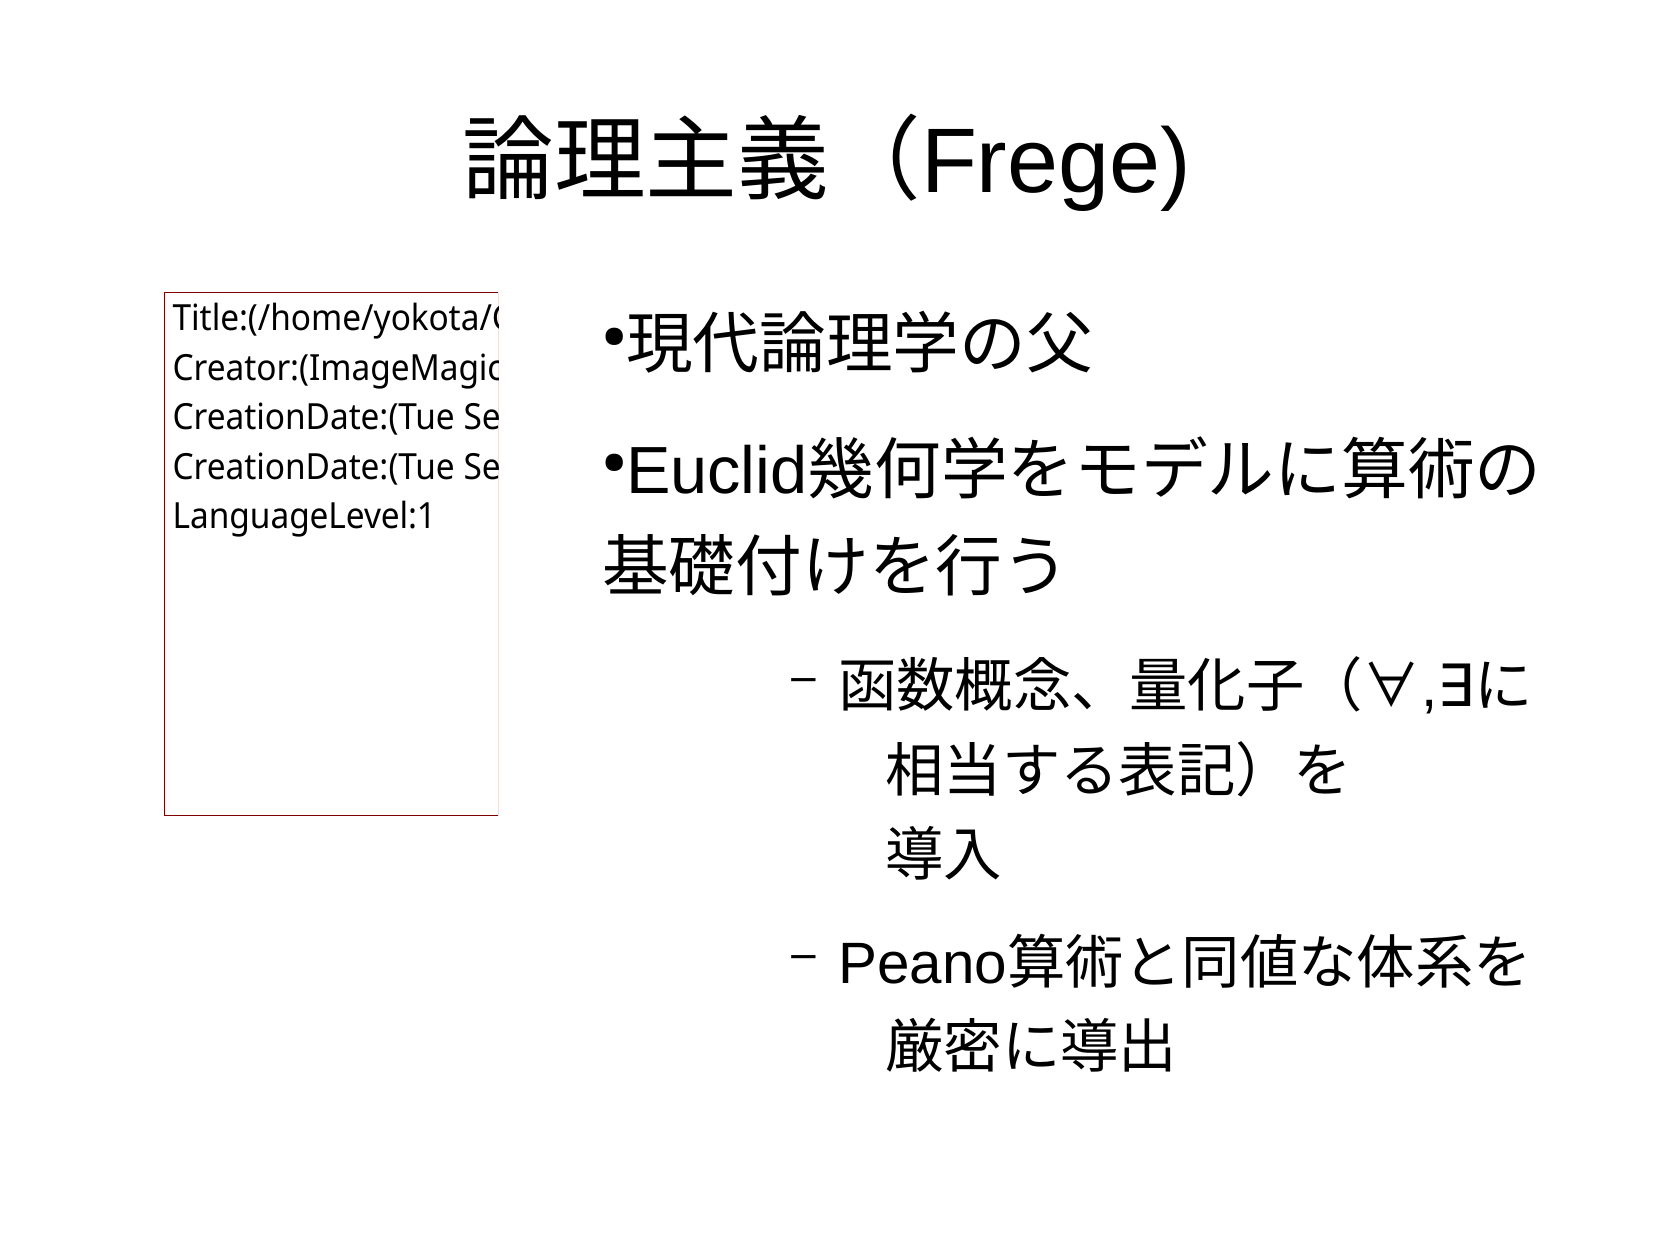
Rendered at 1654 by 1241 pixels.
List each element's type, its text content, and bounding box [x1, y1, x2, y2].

list 現代論理学の父 Euclid幾何学をモデルに算術の基礎付けを行う 函数概念、量化子（∀,∃に相当する表記）を 導入 Peano算術と同値な体系を厳密に導出 [602, 290, 1572, 1109]
title 論理主義（Frege) [82, 49, 1571, 257]
picture [161, 290, 499, 816]
